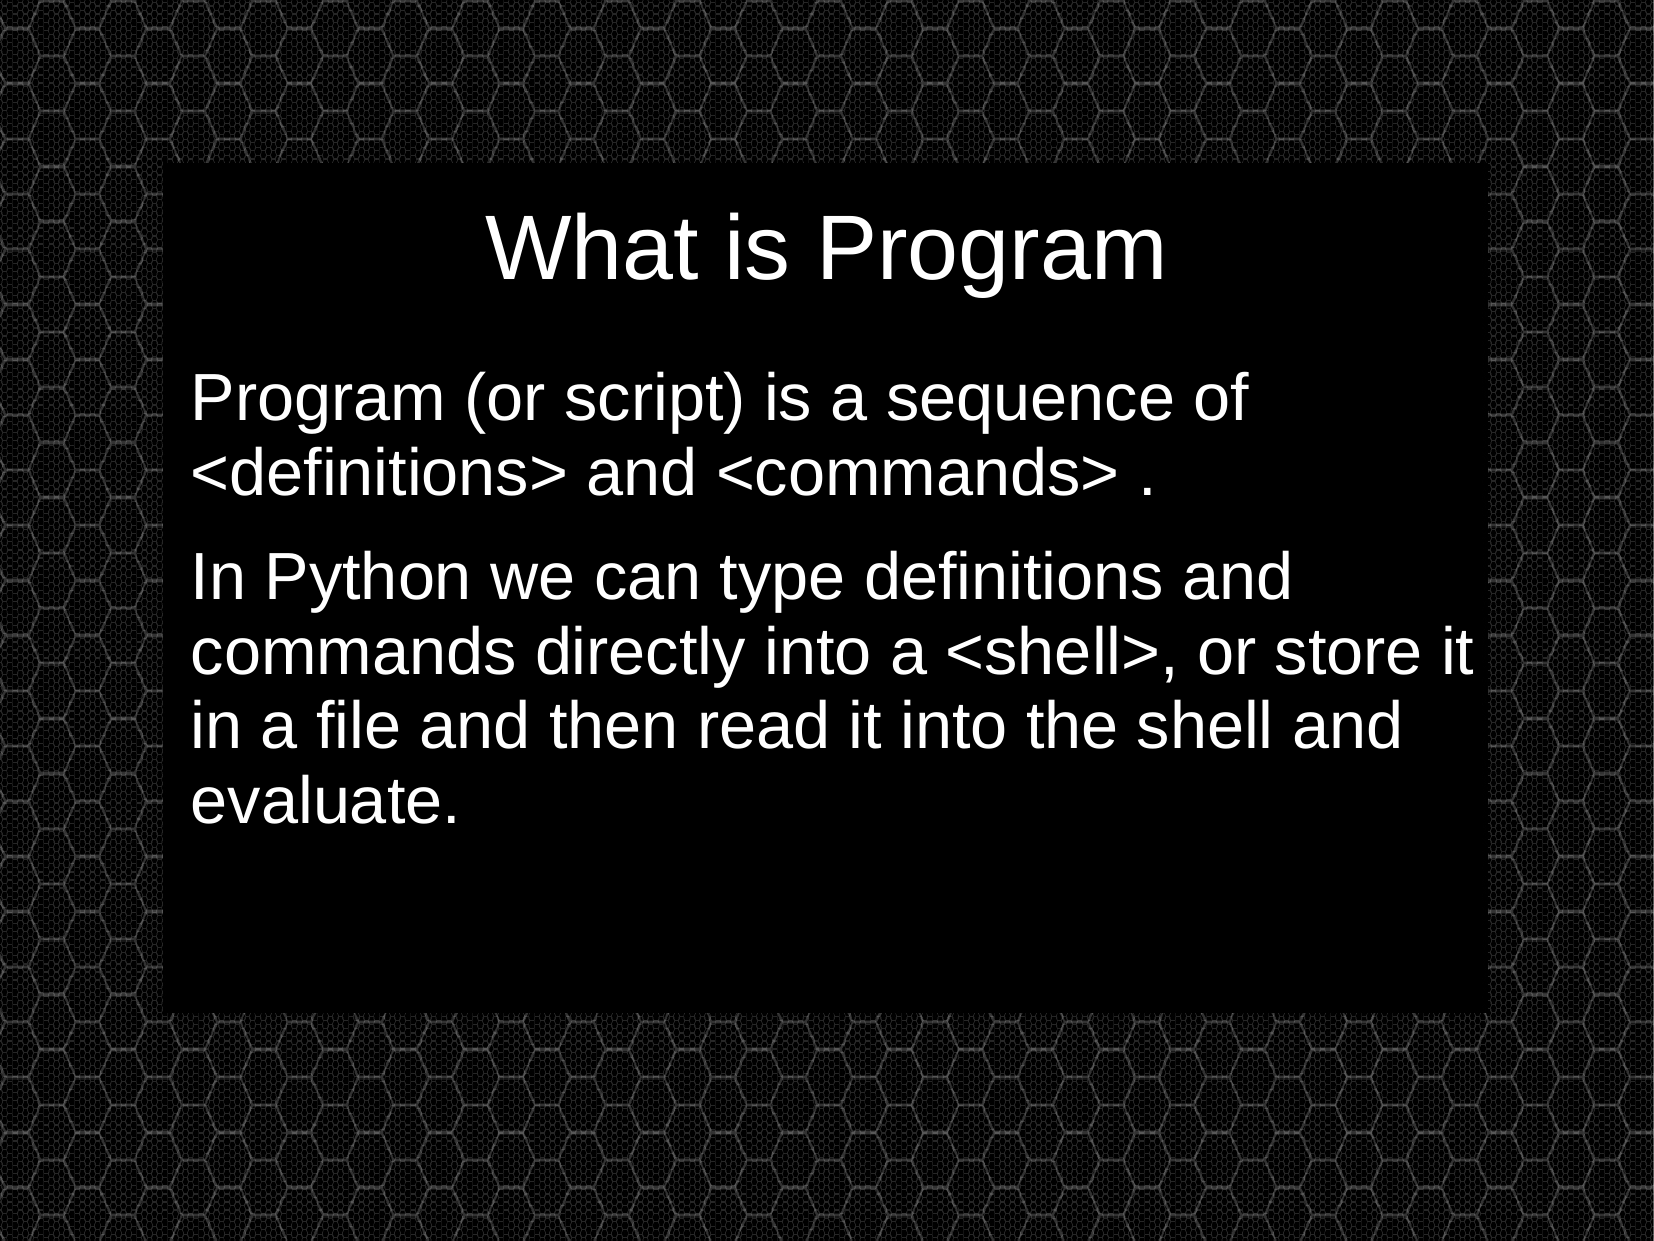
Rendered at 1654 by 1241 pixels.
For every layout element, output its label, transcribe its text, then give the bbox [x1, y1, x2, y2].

picture [0, 0, 1654, 1241]
list Program (or script) is a sequence of <definitions> and <commands> . In Python we can type definitions and commands directly into a <shell>, or store it in a file and then read it into the shell and evaluate. [120, 360, 1501, 1010]
title What is Program [82, 165, 1571, 331]
